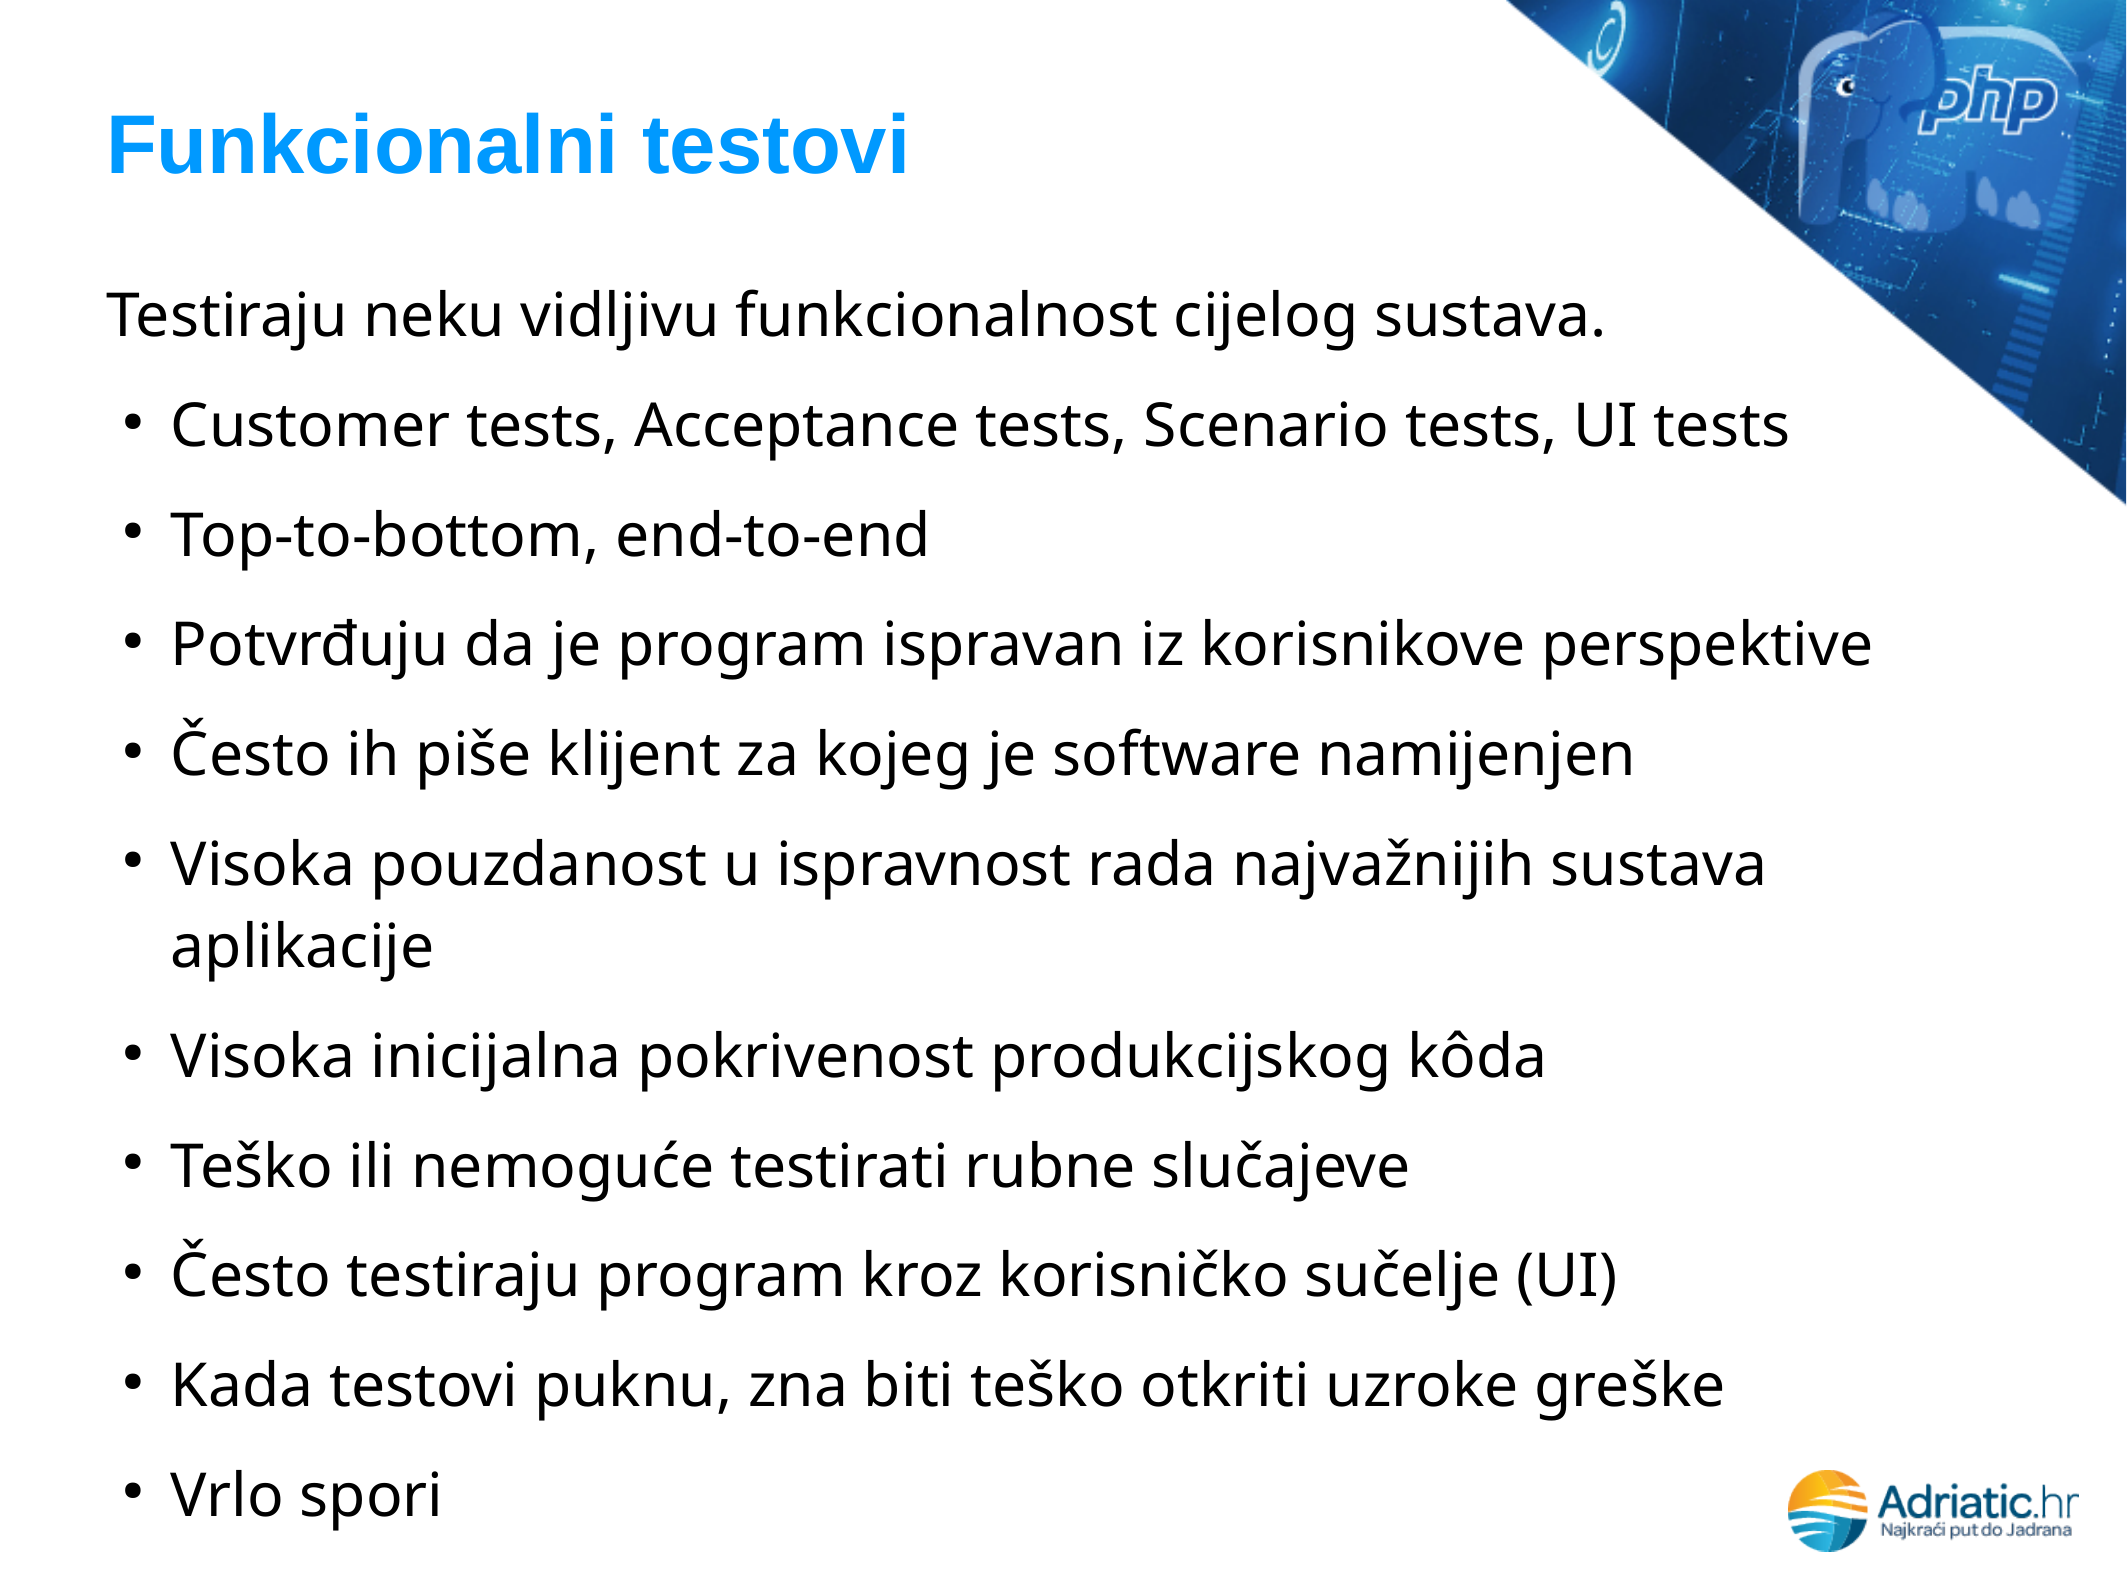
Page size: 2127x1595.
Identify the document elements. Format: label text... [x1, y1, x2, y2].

picture [1505, 0, 2127, 625]
picture [1788, 1470, 2079, 1552]
title Funkcionalni testovi [106, 70, 1630, 219]
list Testiraju neku vidljivu funkcionalnost cijelog sustava. Customer tests, Acceptance tests, Scenario tests, UI tests Top-to-bottom, end-to-end Potvrđuju da je program ispravan iz korisnikove perspektive Često ih piše klijent za kojeg je software namijenjen Visoka pouzdanost u ispravnost rada najvažnijih sustava aplikacije Visoka inicijalna pokrivenost produkcijskog kôda Teško ili nemoguće testirati rubne slučajeve Često testiraju program kroz korisničko sučelje (UI) Kada testovi puknu, zna biti teško otkriti uzroke greške Vrlo spori [106, 271, 2020, 1536]
